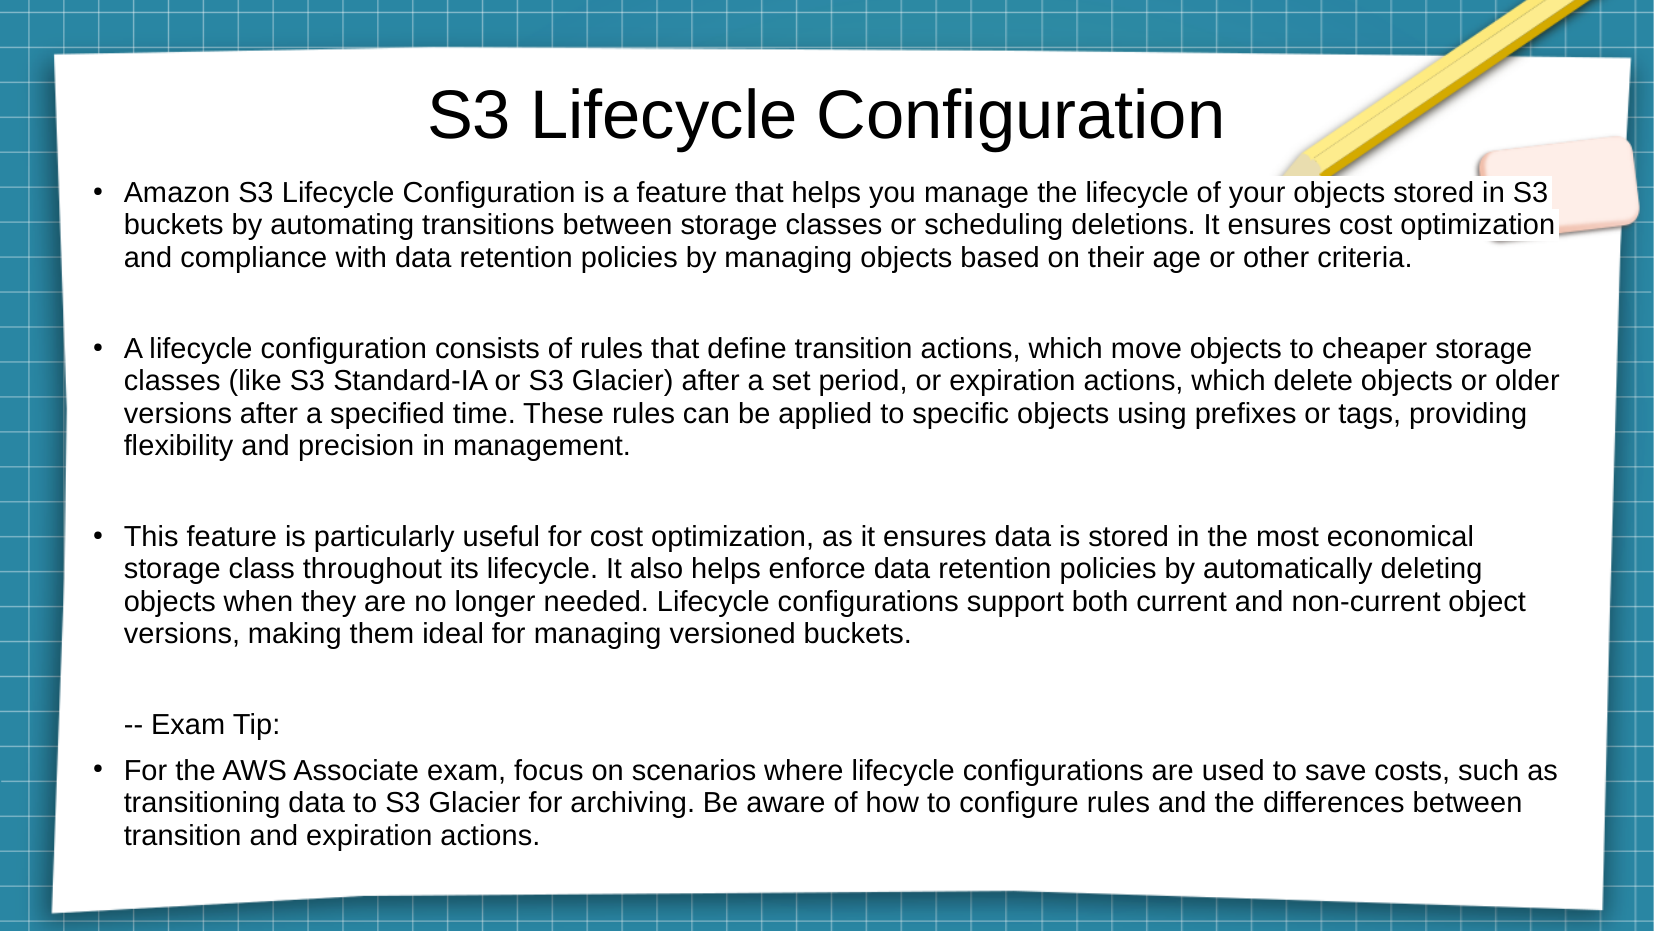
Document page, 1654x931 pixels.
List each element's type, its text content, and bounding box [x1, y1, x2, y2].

title S3 Lifecycle Configuration [82, 37, 1571, 176]
picture [0, 0, 1654, 931]
list Amazon S3 Lifecycle Configuration is a feature that helps you manage the lifecycle of your objects stored in S3 buckets by automating transitions between storage classes or scheduling deletions. It ensures cost optimization and compliance with data retention policies by managing objects based on their age or other criteria. A lifecycle configuration consists of rules that define transition actions, which move objects to cheaper storage classes (like S3 Standard-IA or S3 Glacier) after a set period, or expiration actions, which delete objects or older versions after a specified time. These rules can be applied to specific objects using prefixes or tags, providing flexibility and precision in management. This feature is particularly useful for cost optimization, as it ensures data is stored in the most economical storage class throughout its lifecycle. It also helps enforce data retention policies by automatically deleting objects when they are no longer needed. Lifecycle configurations support both current and non-current object versions, making them ideal for managing versioned buckets. -- Exam Tip: For the AWS Associate exam, focus on scenarios where lifecycle configurations are used to save costs, such as transitioning data to S3 Glacier for archiving. Be aware of how to configure rules and the differences between transition and expiration actions. [82, 176, 1571, 863]
